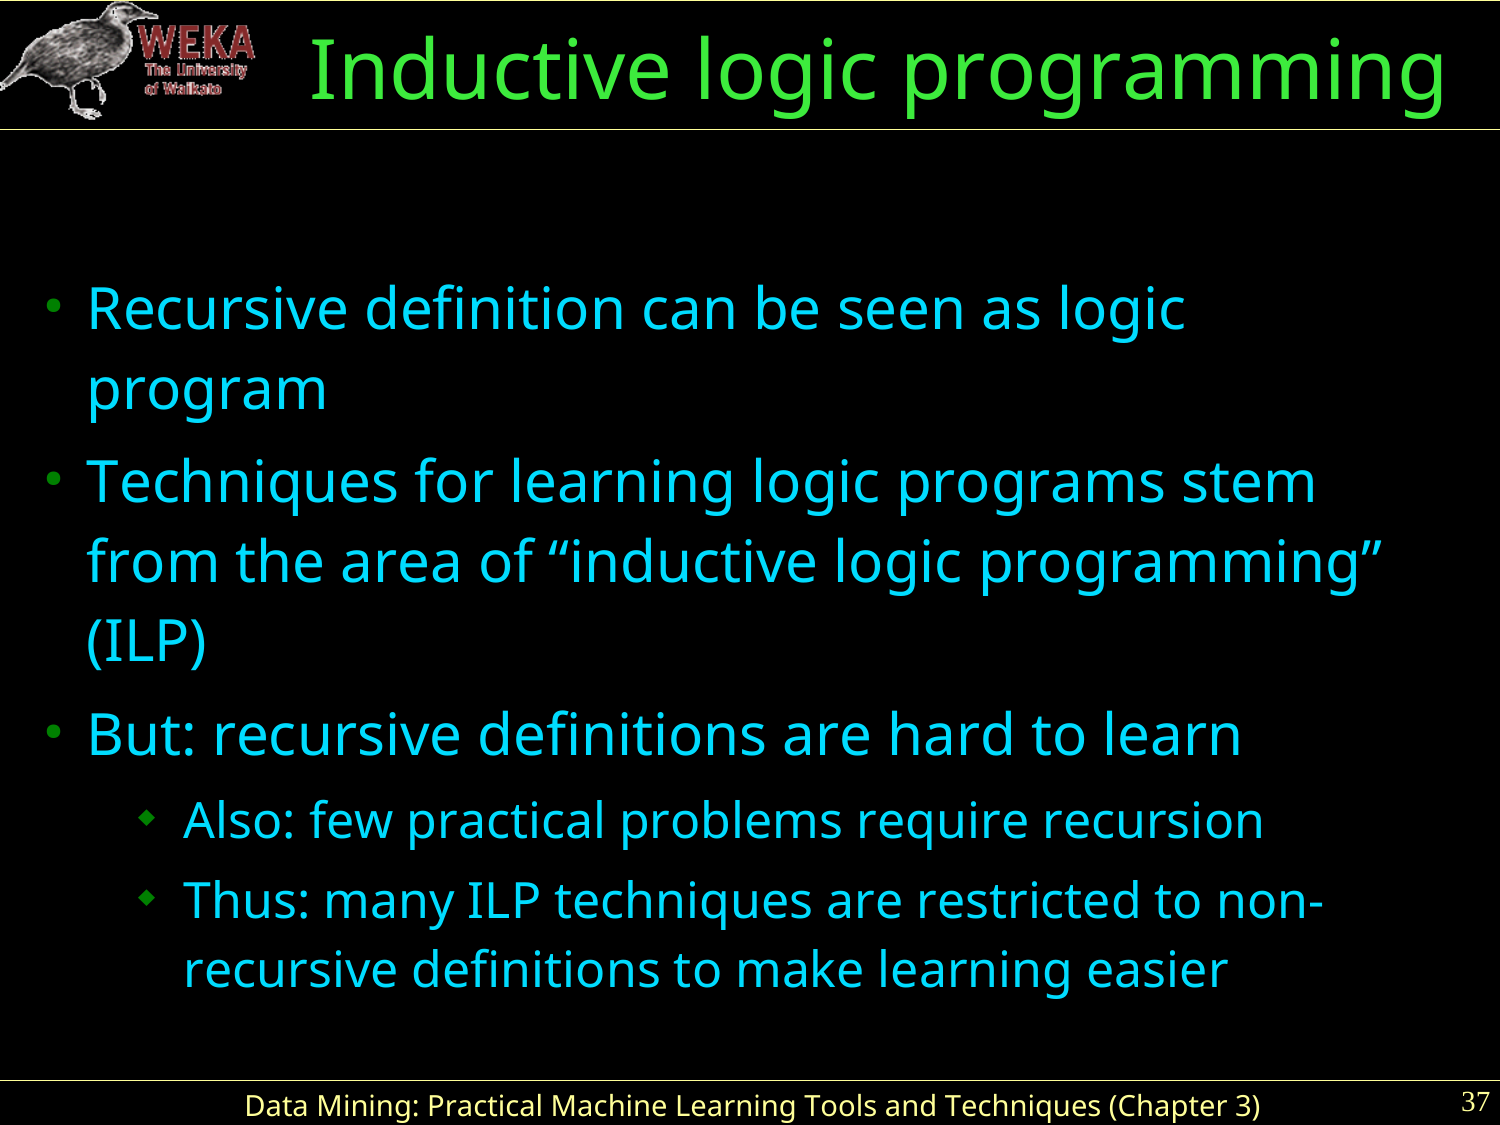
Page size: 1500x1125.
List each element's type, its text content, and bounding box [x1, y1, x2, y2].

title Inductive logic programming [295, 0, 1500, 148]
picture [0, 1, 266, 129]
text_box Recursive definition can be seen as logic program Techniques for learning logic programs stem from the area of “inductive logic programming” (ILP) But: recursive definitions are hard to learn Also: few practical problems require recursion Thus: many ILP techniques are restricted to non-recursive definitions to make learning easier [29, 260, 1447, 936]
